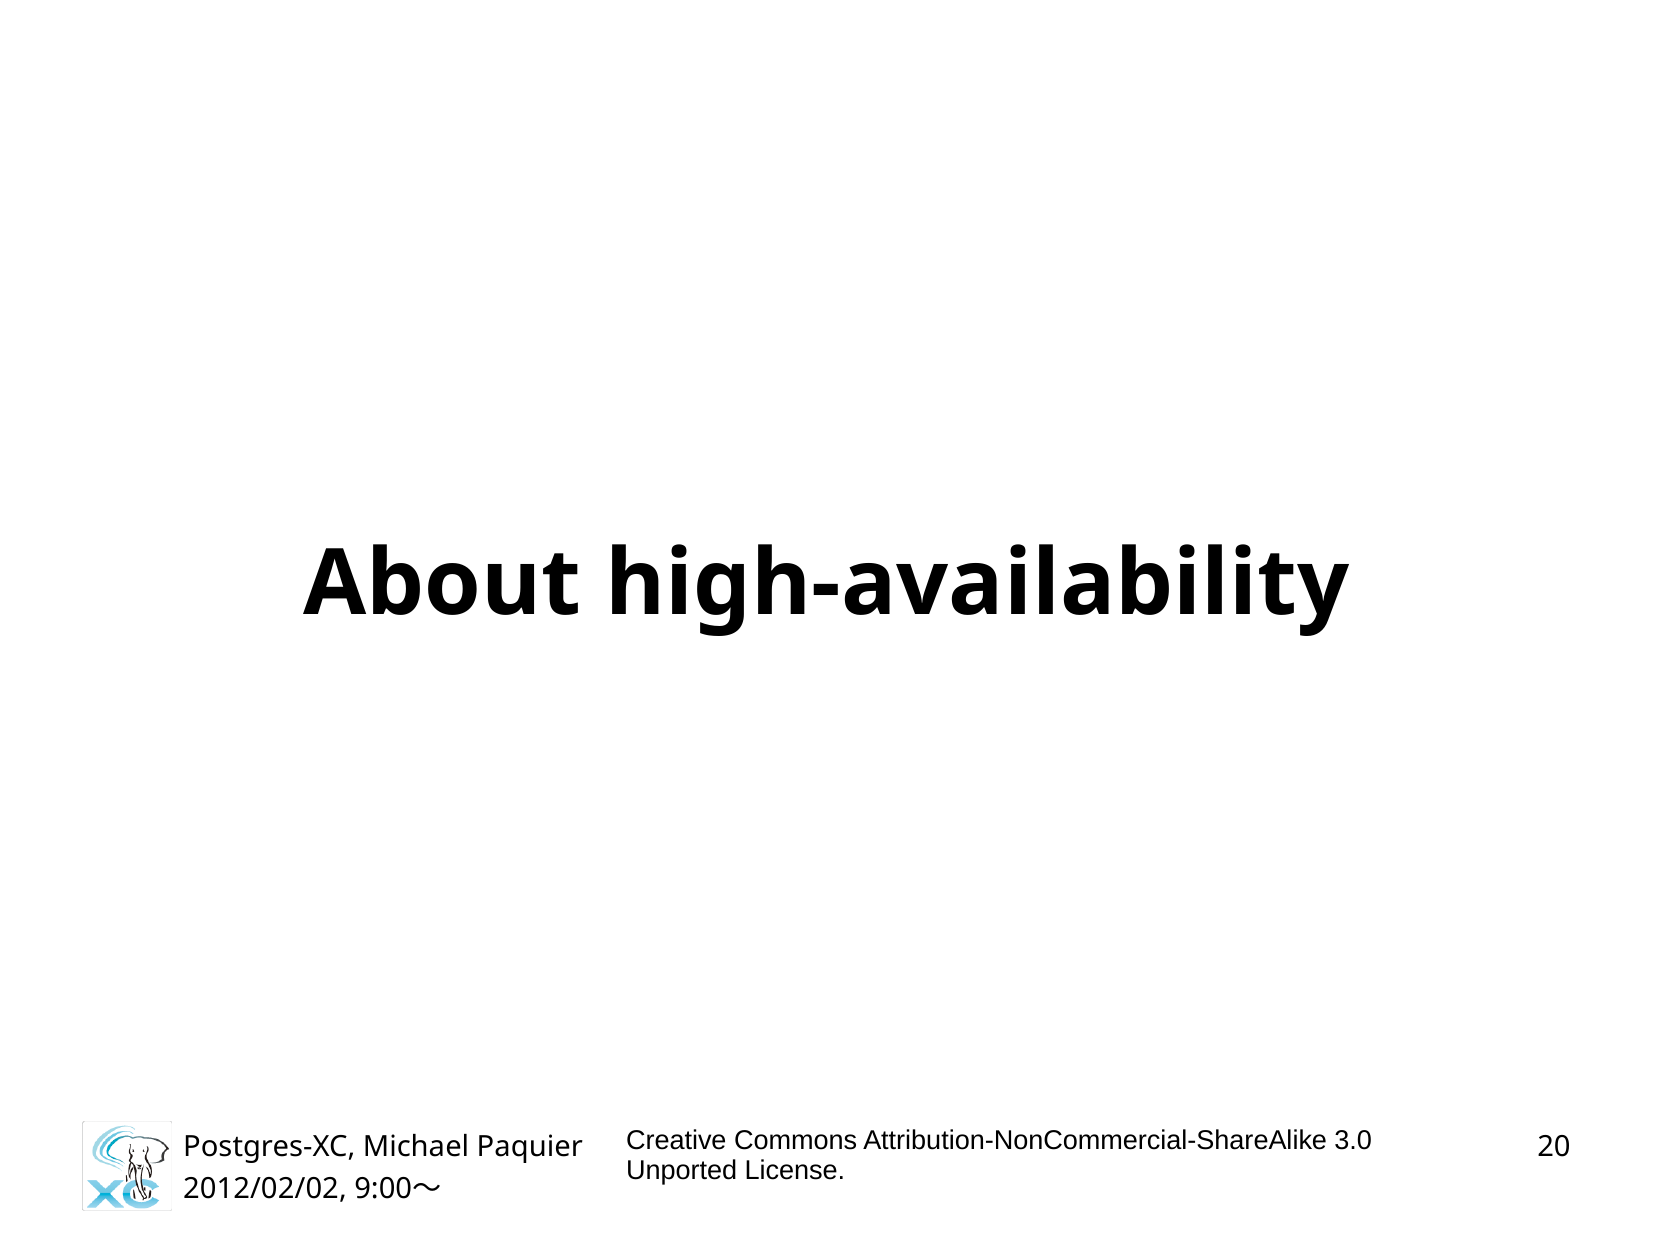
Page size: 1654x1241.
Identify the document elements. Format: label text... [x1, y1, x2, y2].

subtitle About high-availability [82, 49, 1571, 1109]
picture [82, 1121, 172, 1211]
